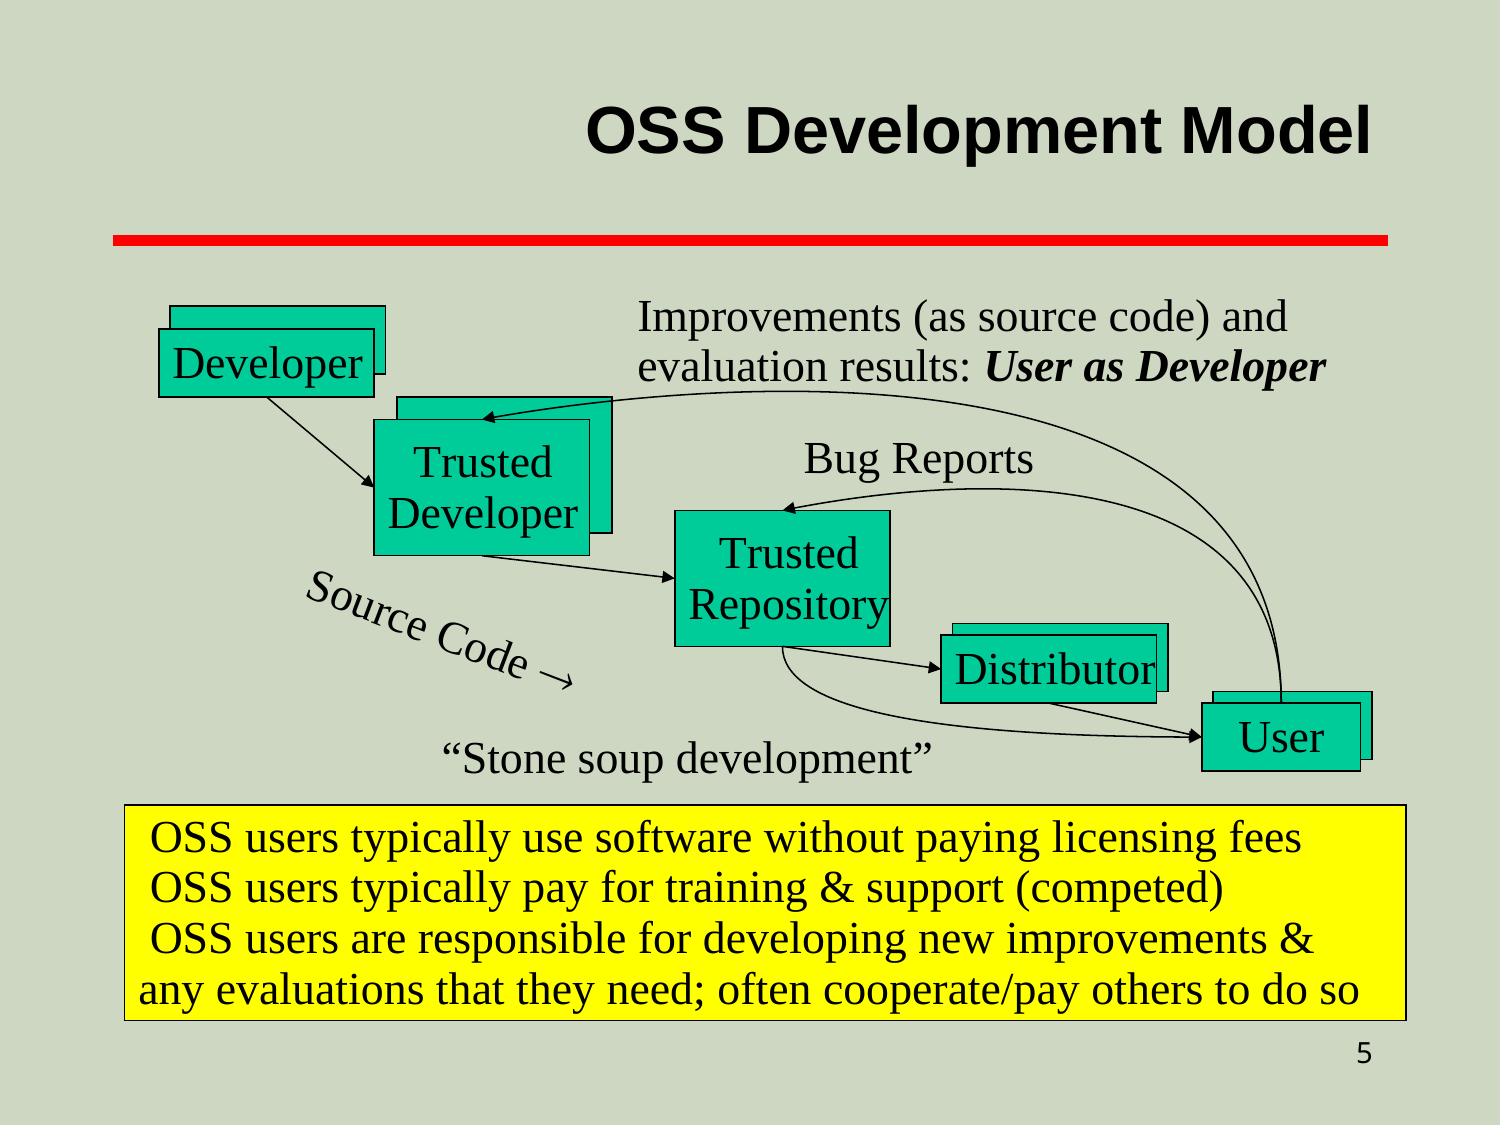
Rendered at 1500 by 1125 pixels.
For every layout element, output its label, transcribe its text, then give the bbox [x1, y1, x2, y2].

text_box “Stone soup development” [428, 725, 947, 791]
text_box [590, 403, 613, 534]
text_box Trusted Developer [374, 419, 590, 556]
text_box Trusted Repository [674, 510, 891, 647]
text_box [396, 396, 613, 419]
text_box Distributor [941, 635, 1157, 704]
text_box OSS users typically use software without paying licensing fees OSS users typically pay for training & support (competed) OSS users are responsible for developing new improvements & any evaluations that they need; often cooperate/pay others to do so [124, 805, 1406, 1021]
text_box Developer [158, 328, 375, 397]
text_box Source Code  [285, 547, 600, 720]
text_box User [1201, 703, 1361, 772]
text_box Bug Reports [790, 425, 1048, 491]
title OSS Development Model [337, 85, 1388, 224]
text_box Improvements (as source code) and evaluation results: User as Developer [623, 283, 1361, 399]
